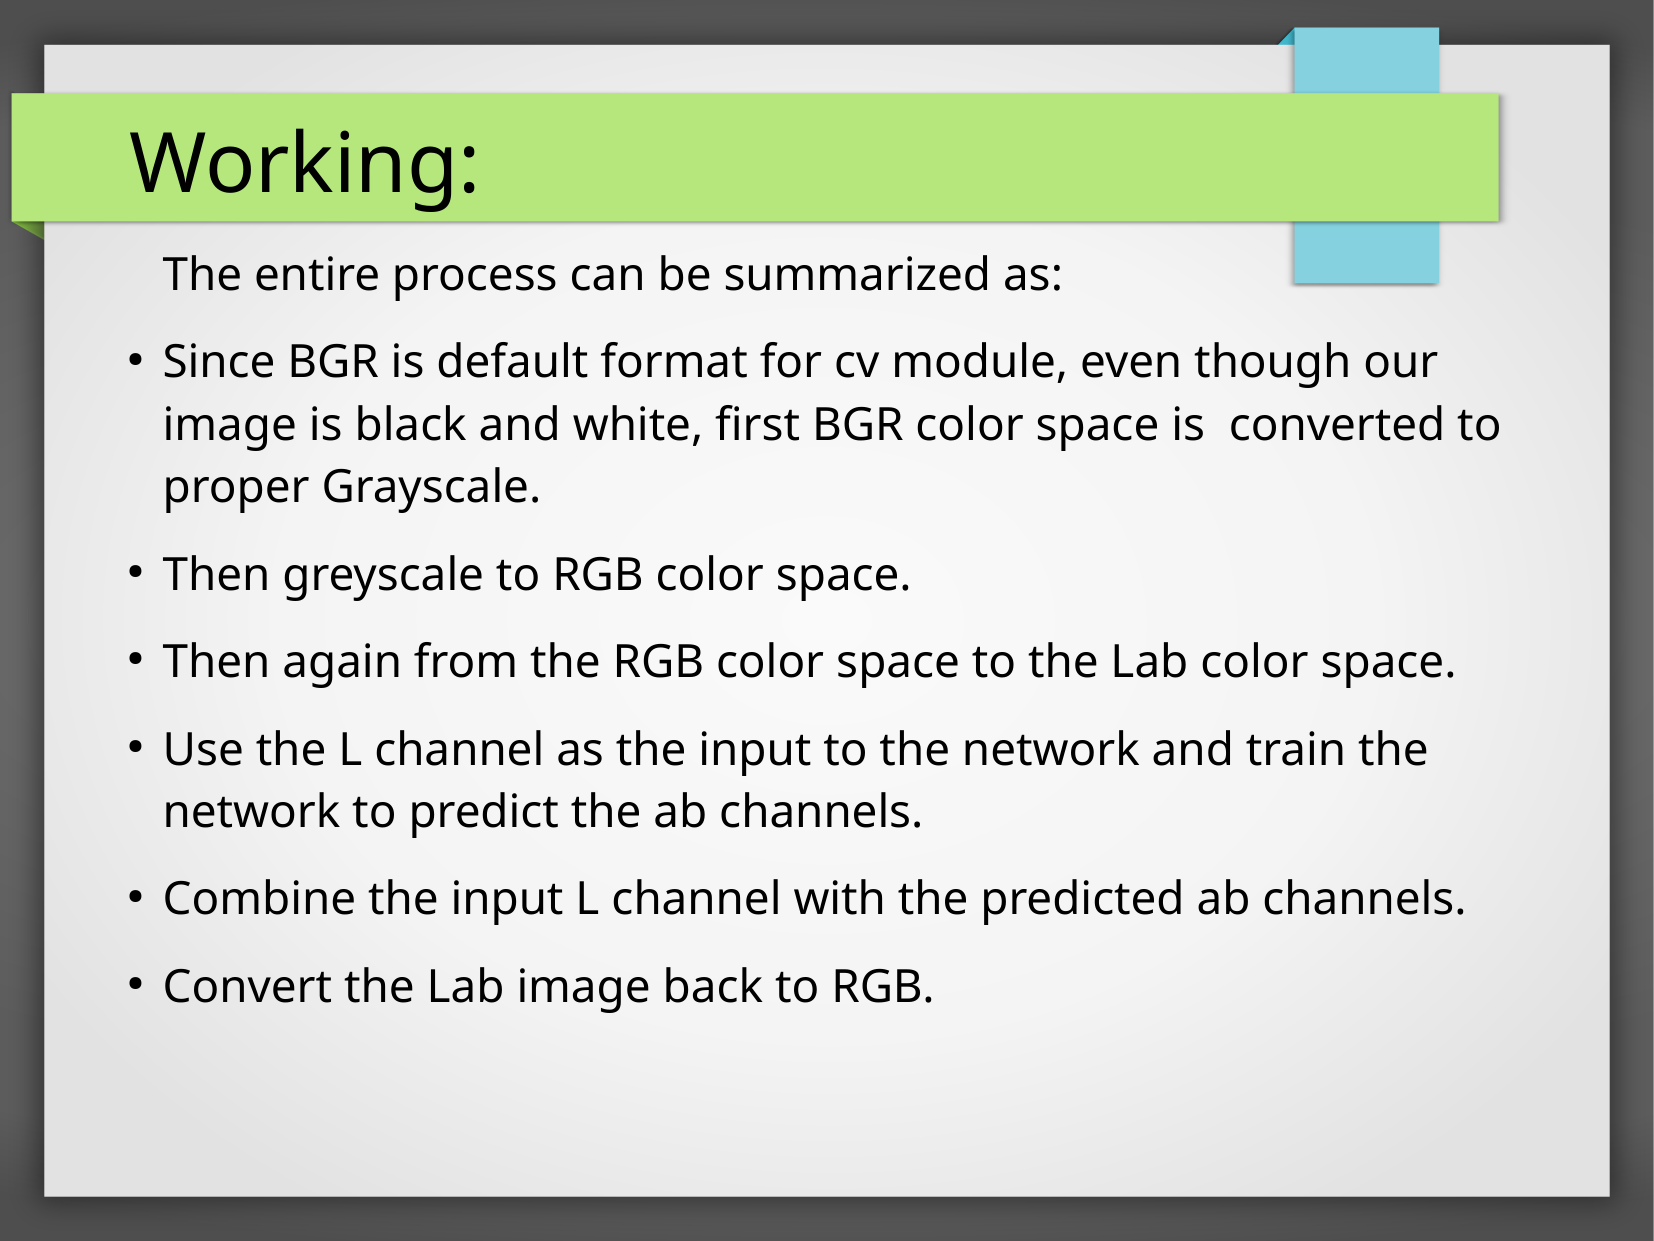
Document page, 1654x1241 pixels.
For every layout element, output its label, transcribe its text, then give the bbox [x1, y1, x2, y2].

text_box The entire process can be summarized as: Since BGR is default format for cv module, even though our image is black and white, first BGR color space is converted to proper Grayscale. Then greyscale to RGB color space. Then again from the RGB color space to the Lab color space. Use the L channel as the input to the network and train the network to predict the ab channels. Combine the input L channel with the predicted ab channels. Convert the Lab image back to RGB. [112, 234, 1558, 1241]
picture [0, 0, 1654, 1241]
title Working: [129, 100, 1311, 219]
